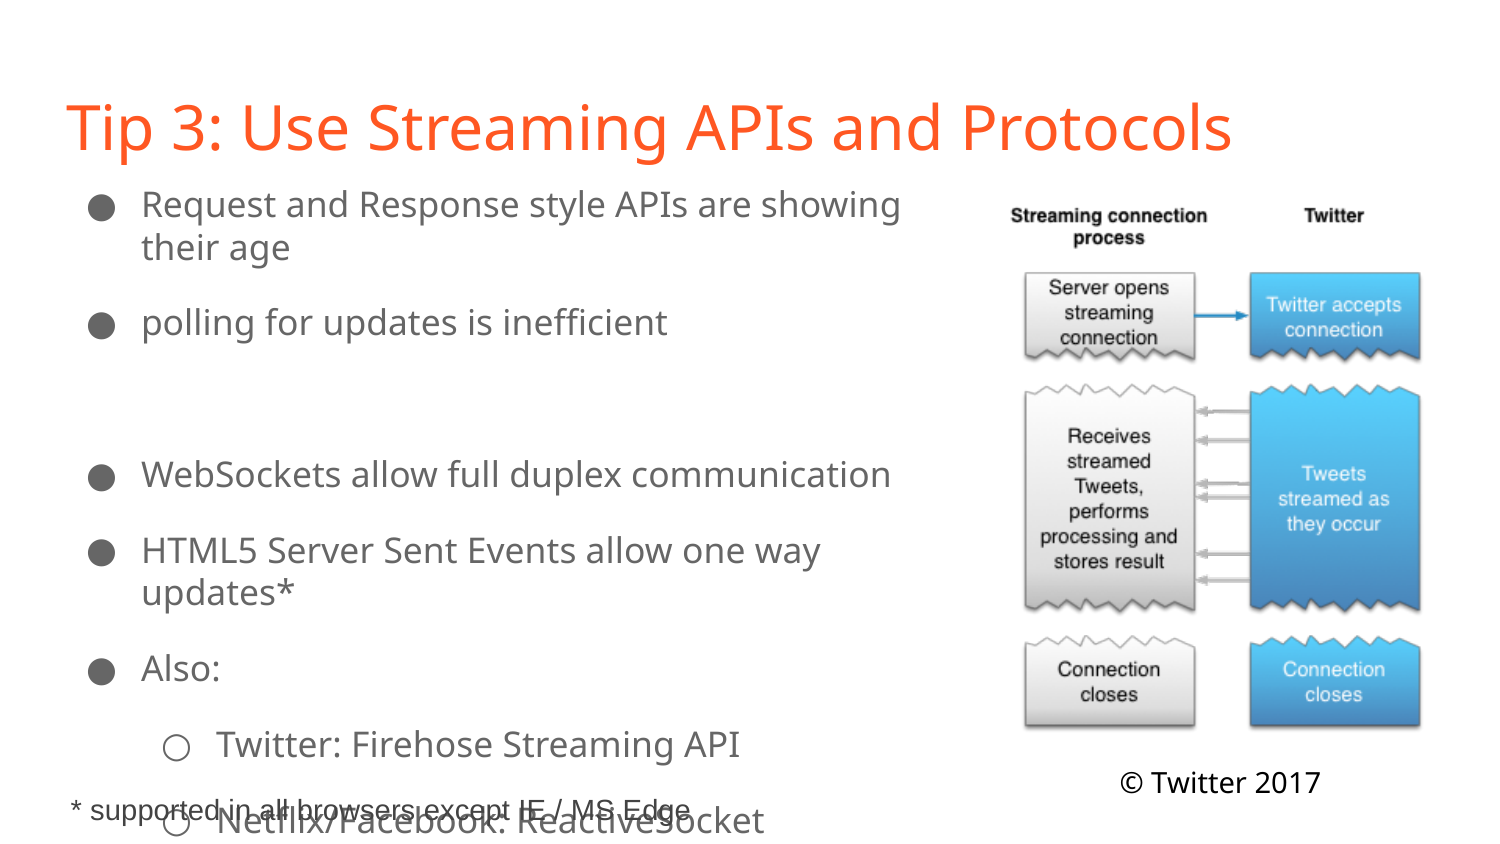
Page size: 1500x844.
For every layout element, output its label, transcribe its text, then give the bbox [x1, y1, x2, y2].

title Tip 3: Use Streaming APIs and Protocols [51, 72, 1449, 167]
list Request and Response style APIs are showing their age polling for updates is inefficient WebSockets allow full duplex communication HTML5 Server Sent Events allow one way updates* Also: Twitter: Firehose Streaming API Netflix/Facebook: ReactiveSocket Google: GRPC [51, 166, 979, 772]
text_box © Twitter 2017 [1104, 749, 1468, 809]
picture [999, 189, 1441, 750]
text_box * supported in all browsers except IE / MS Edge [55, 776, 1421, 821]
